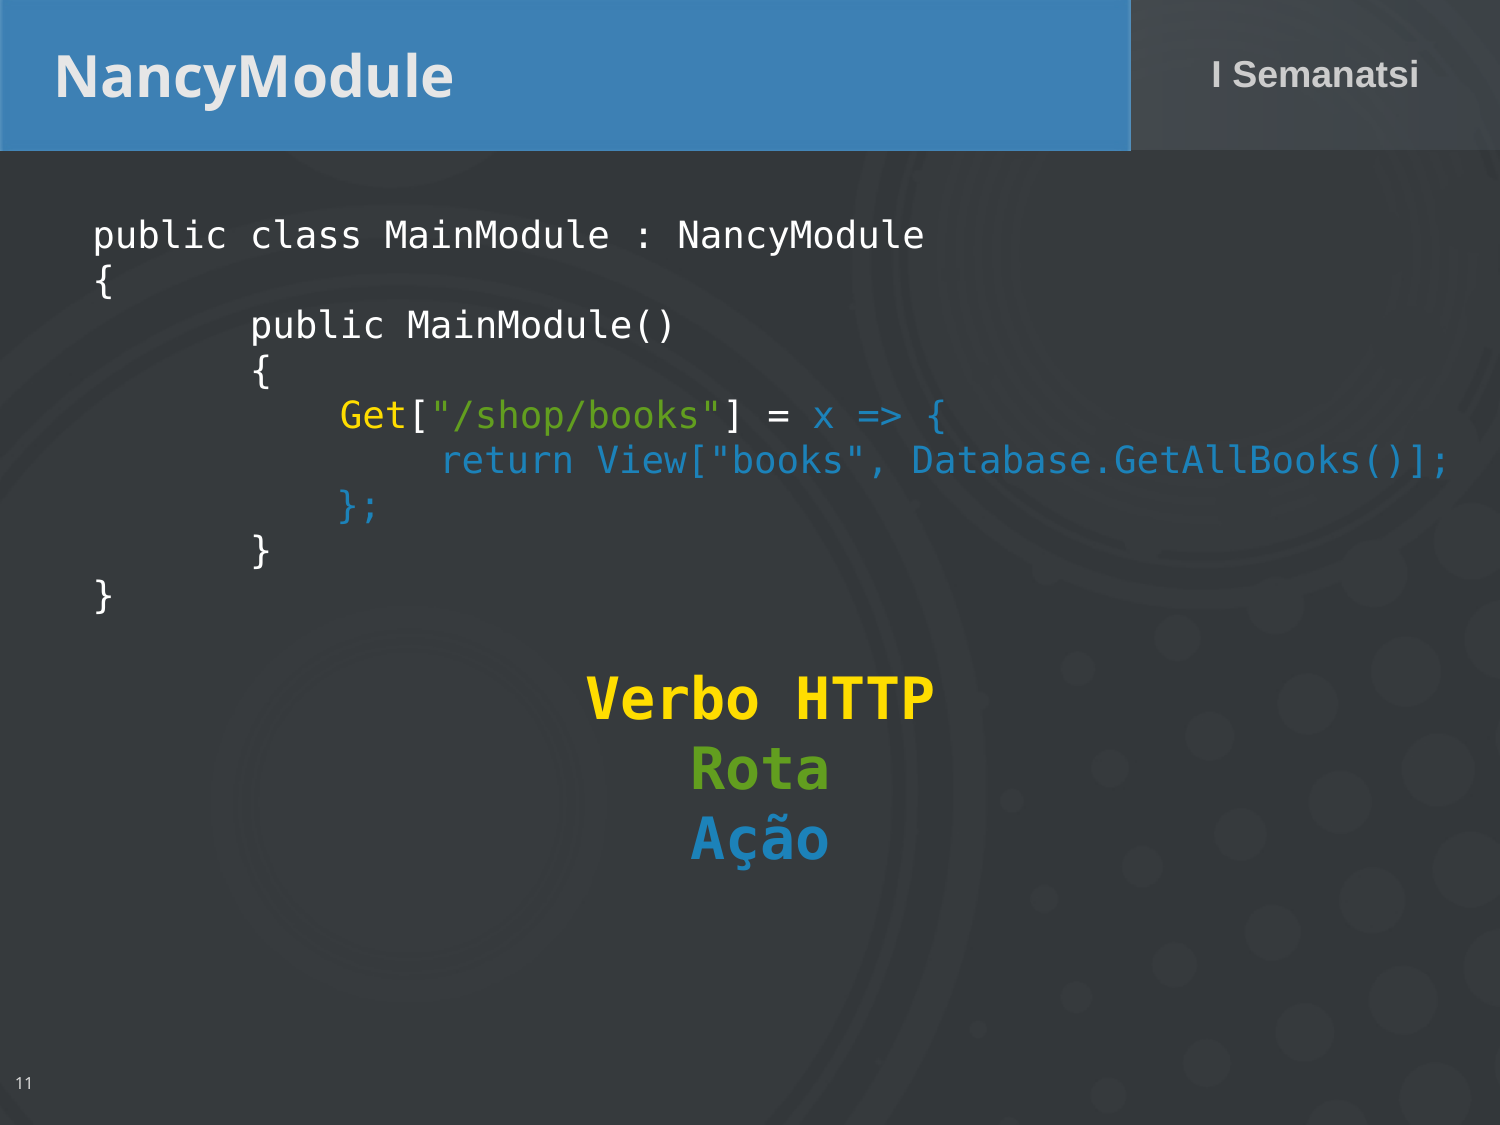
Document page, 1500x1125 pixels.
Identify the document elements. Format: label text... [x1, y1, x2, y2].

text_box public class MainModule : NancyModule { public MainModule() { Get["/shop/books"] = x => { return View["books", Database.GetAllBooks()]; }; } } Verbo HTTP Rota Ação [55, 203, 1467, 879]
title NancyModule [53, 0, 1128, 149]
picture [0, 0, 1500, 1125]
